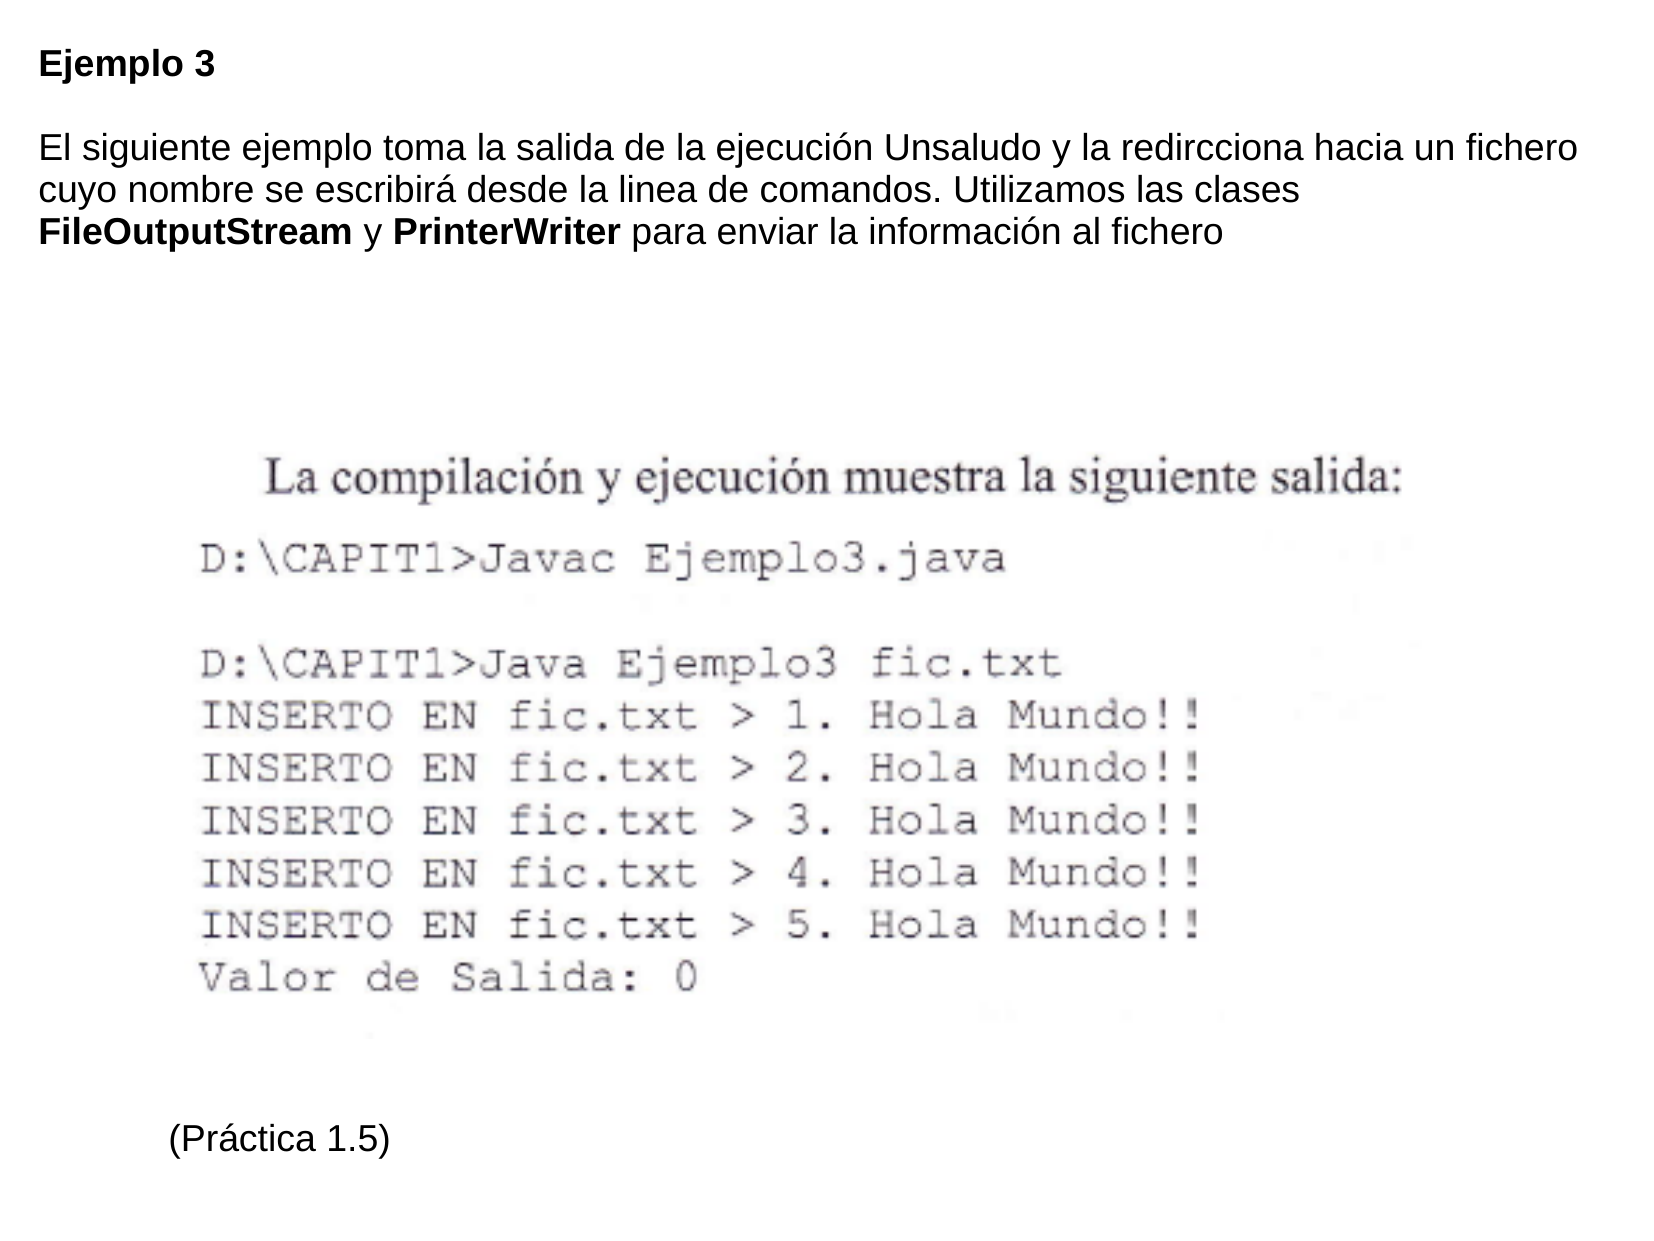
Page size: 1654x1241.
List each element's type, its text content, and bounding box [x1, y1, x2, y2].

text_box (Práctica 1.5) [153, 1110, 792, 1168]
picture [141, 425, 1430, 1039]
text_box Ejemplo 3 El siguiente ejemplo toma la salida de la ejecución Unsaludo y la redircciona hacia un fichero cuyo nombre se escribirá desde la linea de comandos. Utilizamos las clases FileOutputStream y PrinterWriter para enviar la información al fichero [23, 35, 1630, 305]
